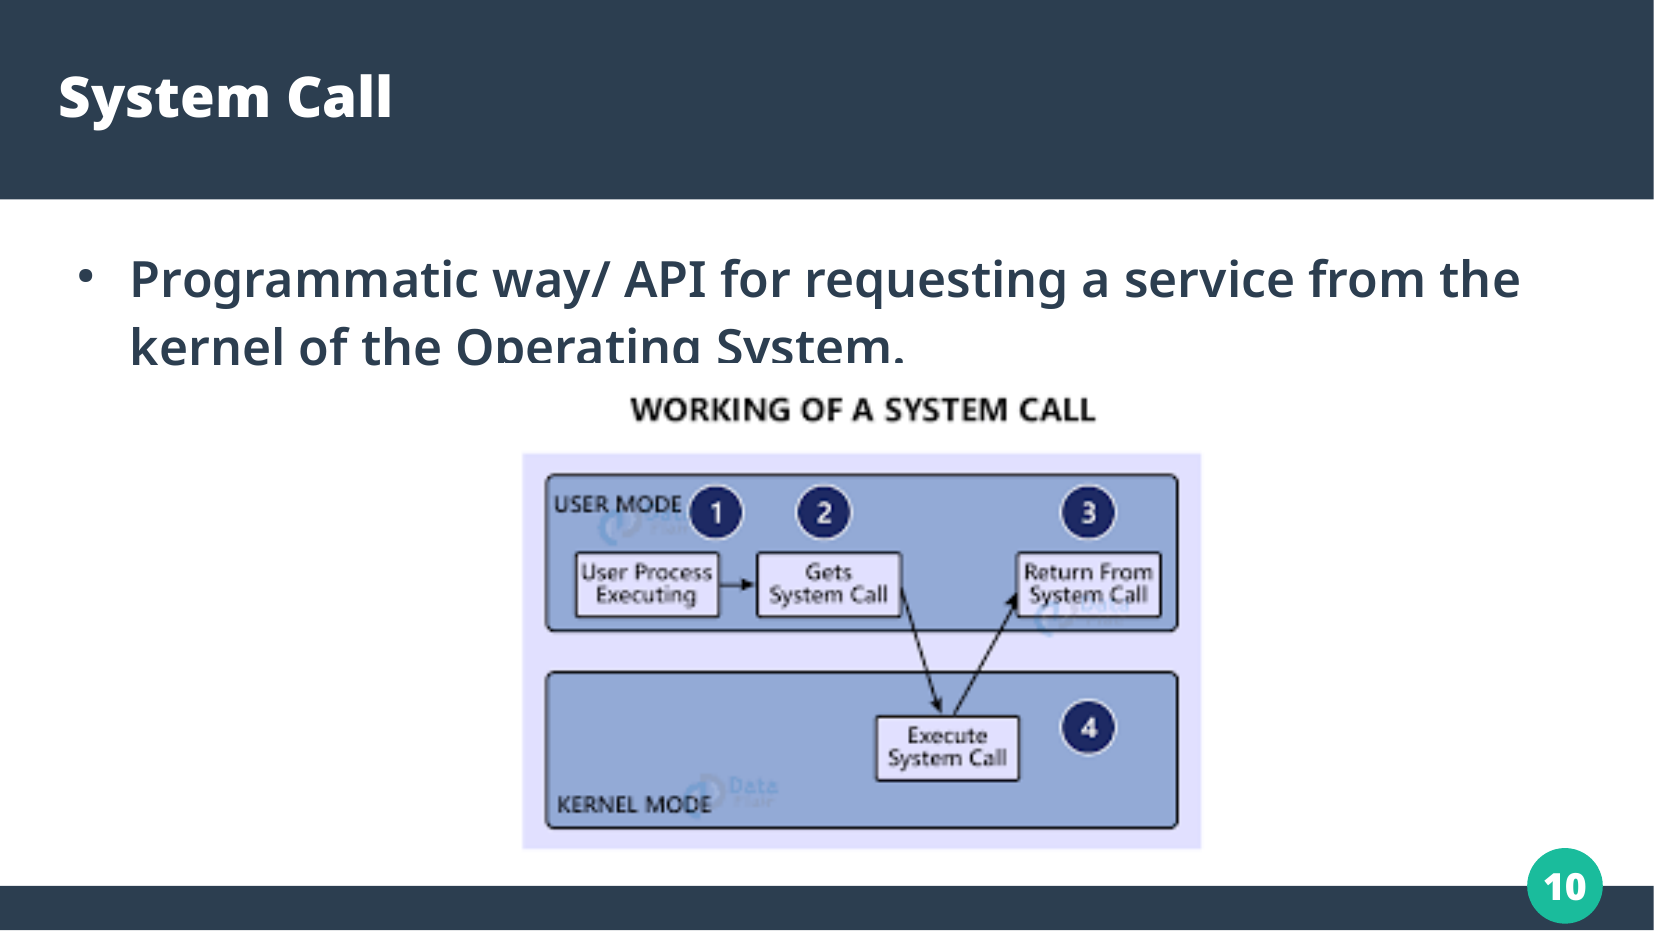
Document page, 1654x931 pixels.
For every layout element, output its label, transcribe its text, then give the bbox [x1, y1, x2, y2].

picture [487, 363, 1238, 883]
list Programmatic way/ API for requesting a service from the kernel of the Operating System. [59, 243, 1595, 864]
title System Call [59, 37, 1595, 155]
